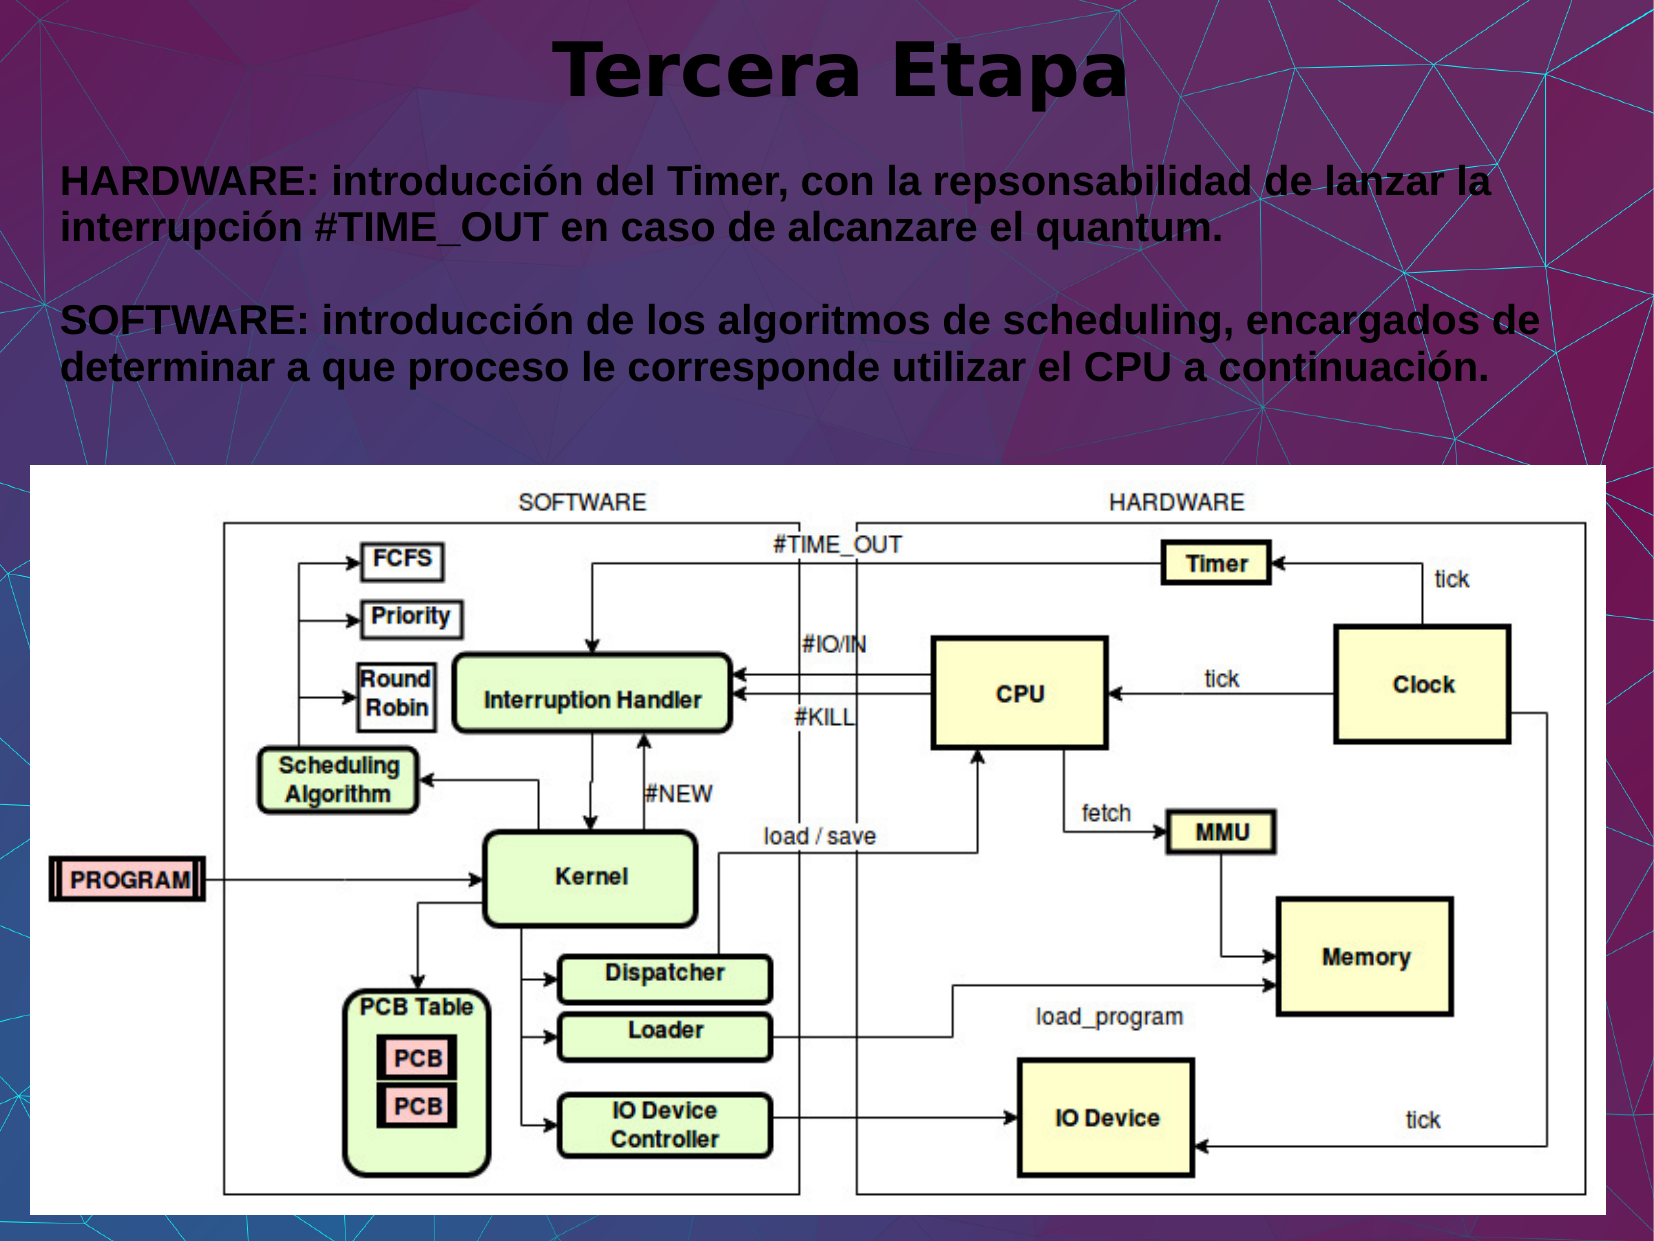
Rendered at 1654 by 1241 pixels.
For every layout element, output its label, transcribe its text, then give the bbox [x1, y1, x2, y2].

text_box HARDWARE: introducción del Timer, con la repsonsabilidad de lanzar la interrupción #TIME_OUT en caso de alcanzare el quantum. SOFTWARE: introducción de los algoritmos de scheduling, encargados de determinar a que proceso le corresponde utilizar el CPU a continuación. [45, 150, 1591, 465]
picture [0, 0, 1654, 1241]
title Tercera Etapa [97, 0, 1586, 150]
